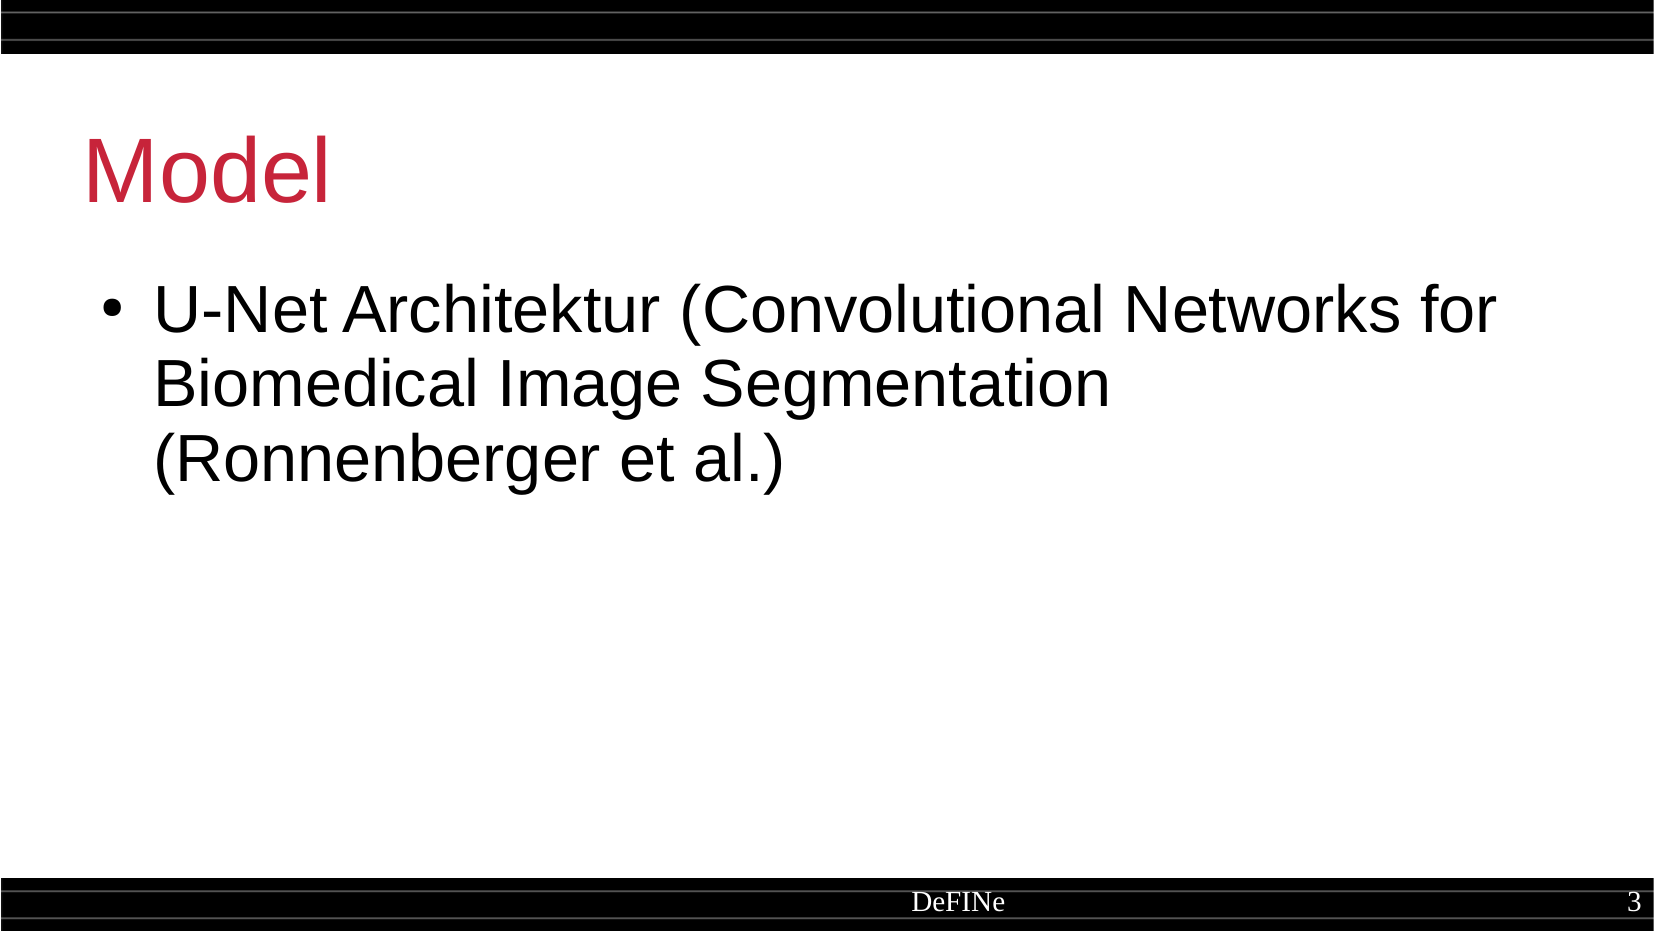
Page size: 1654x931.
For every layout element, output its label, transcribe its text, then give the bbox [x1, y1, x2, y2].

title Model [82, 92, 1571, 249]
list U-Net Architektur (Convolutional Networks for Biomedical Image Segmentation (Ronnenberger et al.) [82, 271, 1571, 758]
picture [1, 0, 1654, 54]
picture [1, 878, 1654, 931]
